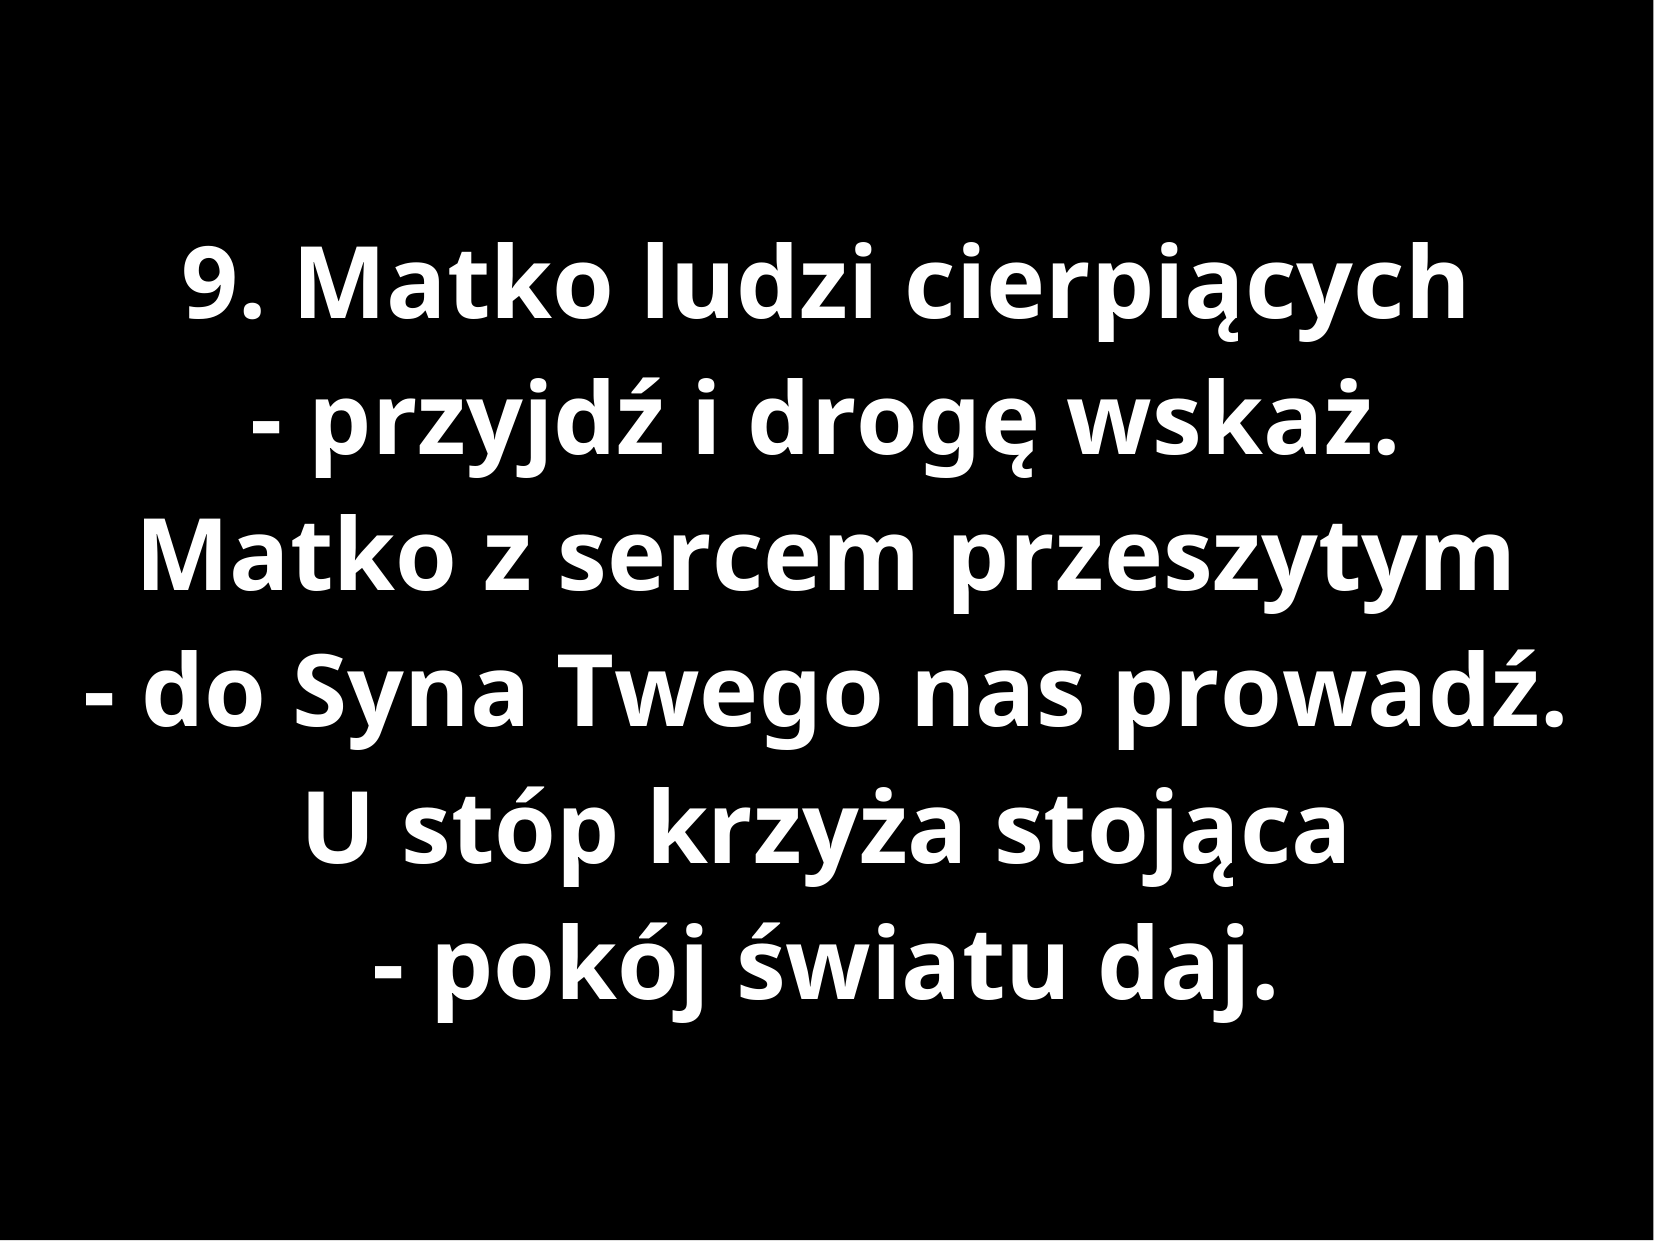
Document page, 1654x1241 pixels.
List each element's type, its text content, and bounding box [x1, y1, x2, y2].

title 9. Matko ludzi cierpiących - przyjdź i drogę wskaż. Matko z sercem przeszytym - do Syna Twego nas prowadź. U stóp krzyża stojąca - pokój światu daj. [0, 0, 1654, 1241]
